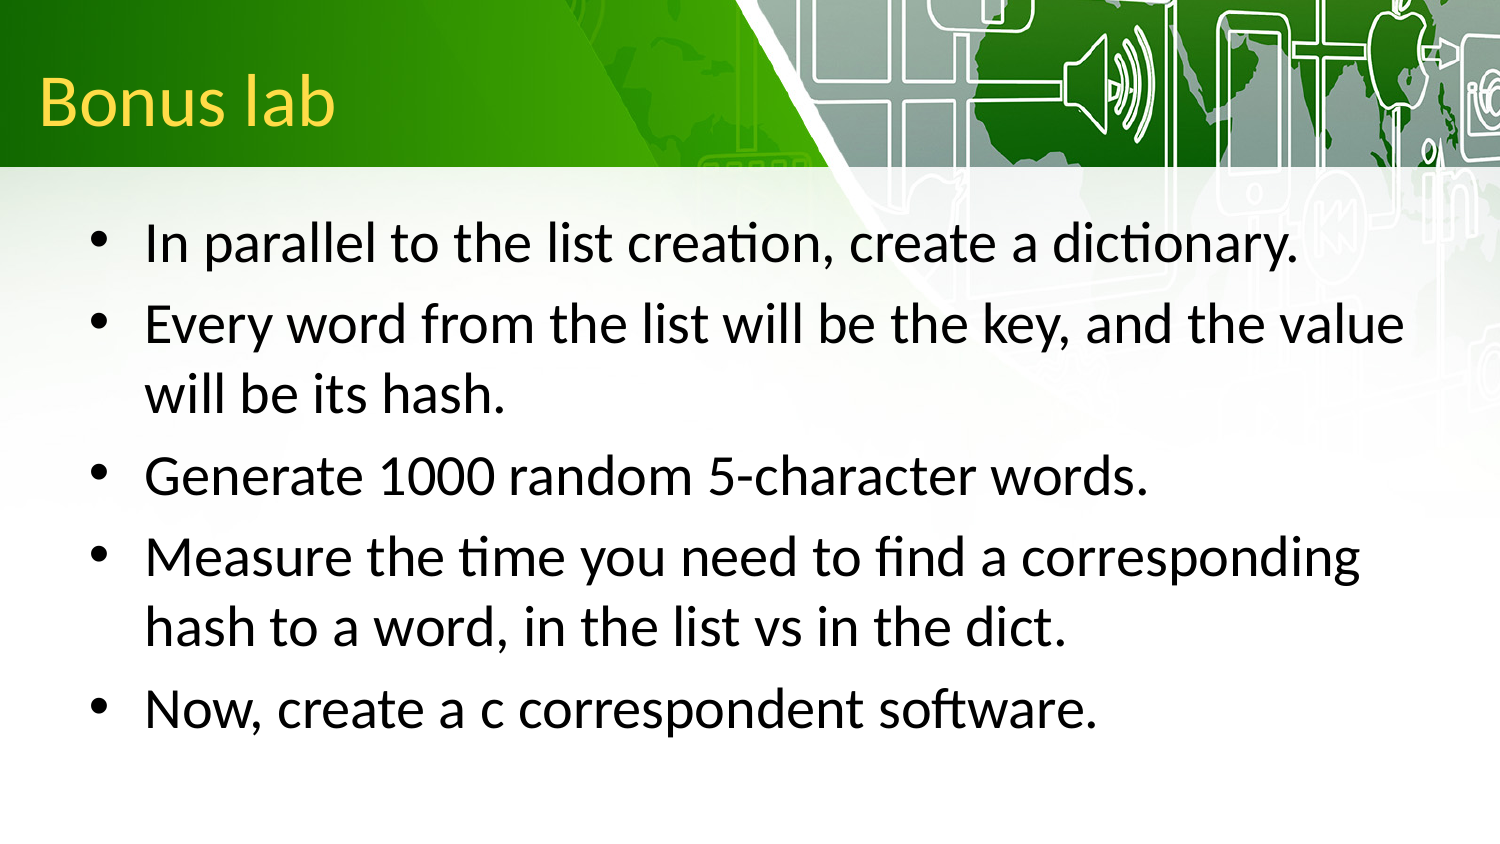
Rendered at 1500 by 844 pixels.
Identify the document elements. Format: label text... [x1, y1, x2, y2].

list In parallel to the list creation, create a dictionary. Every word from the list will be the key, and the value will be its hash. Generate 1000 random 5-character words. Measure the time you need to find a corresponding hash to a word, in the list vs in the dict. Now, create a c correspondent software. [73, 196, 1427, 798]
title Bonus lab [23, 21, 1352, 172]
picture [0, 0, 1500, 844]
